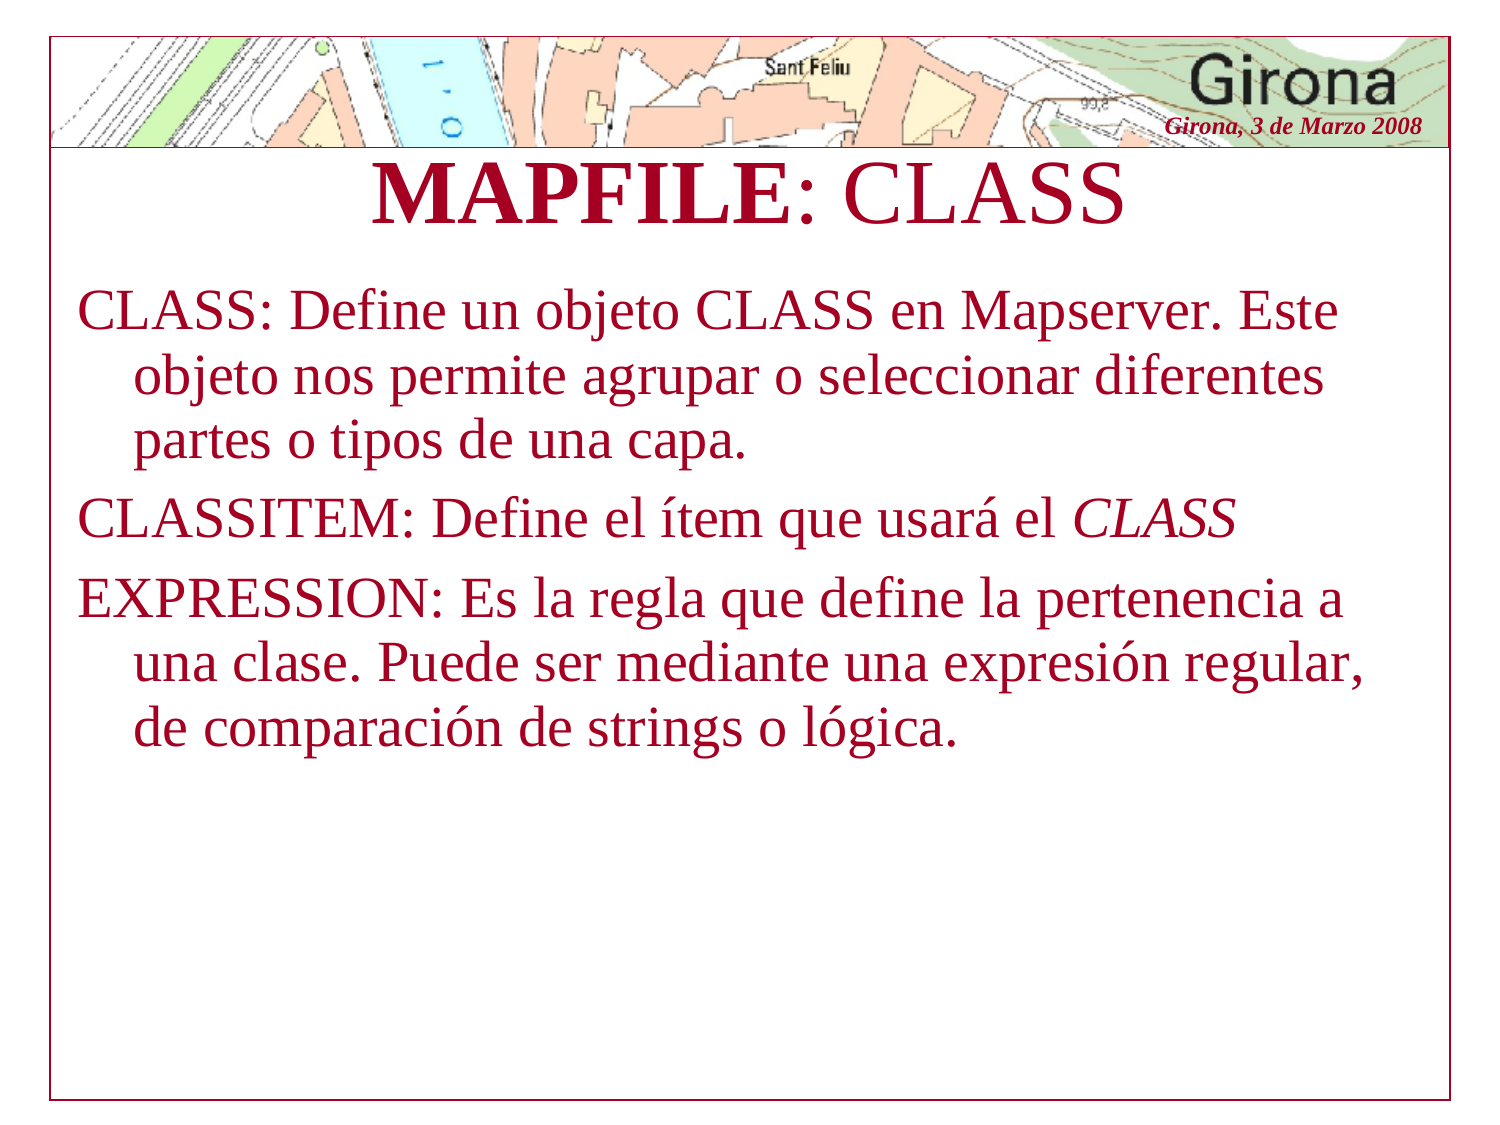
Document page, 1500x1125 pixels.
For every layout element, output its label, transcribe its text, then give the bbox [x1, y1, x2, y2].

picture [51, 37, 1448, 147]
text_box MAPFILE: CLASS [76, 109, 1424, 275]
list CLASS: Define un objeto CLASS en Mapserver. Este objeto nos permite agrupar o seleccionar diferentes partes o tipos de una capa. CLASSITEM: Define el ítem que usará el CLASS EXPRESSION: Es la regla que define la pertenencia a una clase. Puede ser mediante una expresión regular, de comparación de strings o lógica. [62, 270, 1438, 1013]
